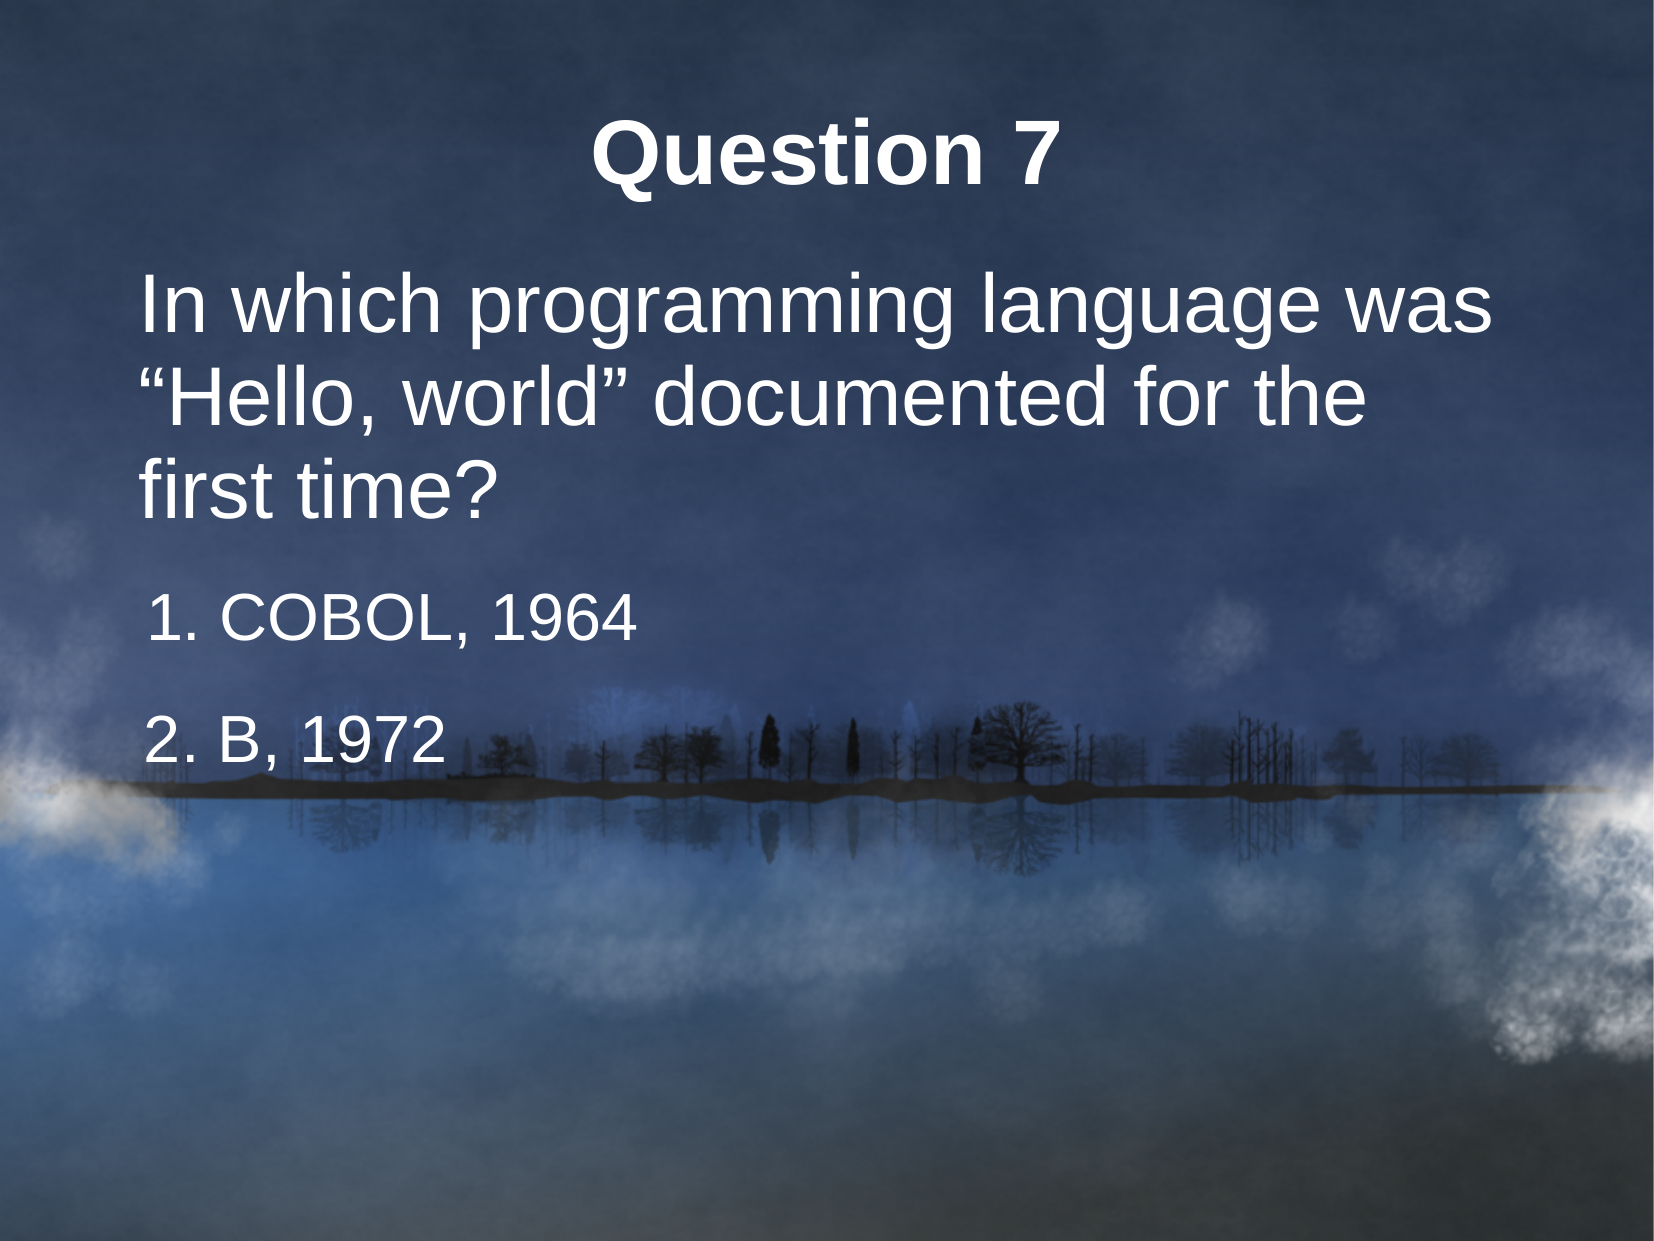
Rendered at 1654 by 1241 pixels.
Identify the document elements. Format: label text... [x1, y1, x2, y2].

text_box 2. B, 1972 [129, 694, 691, 807]
title Question 7 [82, 49, 1571, 257]
picture [0, 0, 1654, 1241]
text_box In which programming language was “Hello, world” documented for the first time? [124, 249, 1538, 543]
text_box 1. COBOL, 1964 [131, 572, 976, 671]
